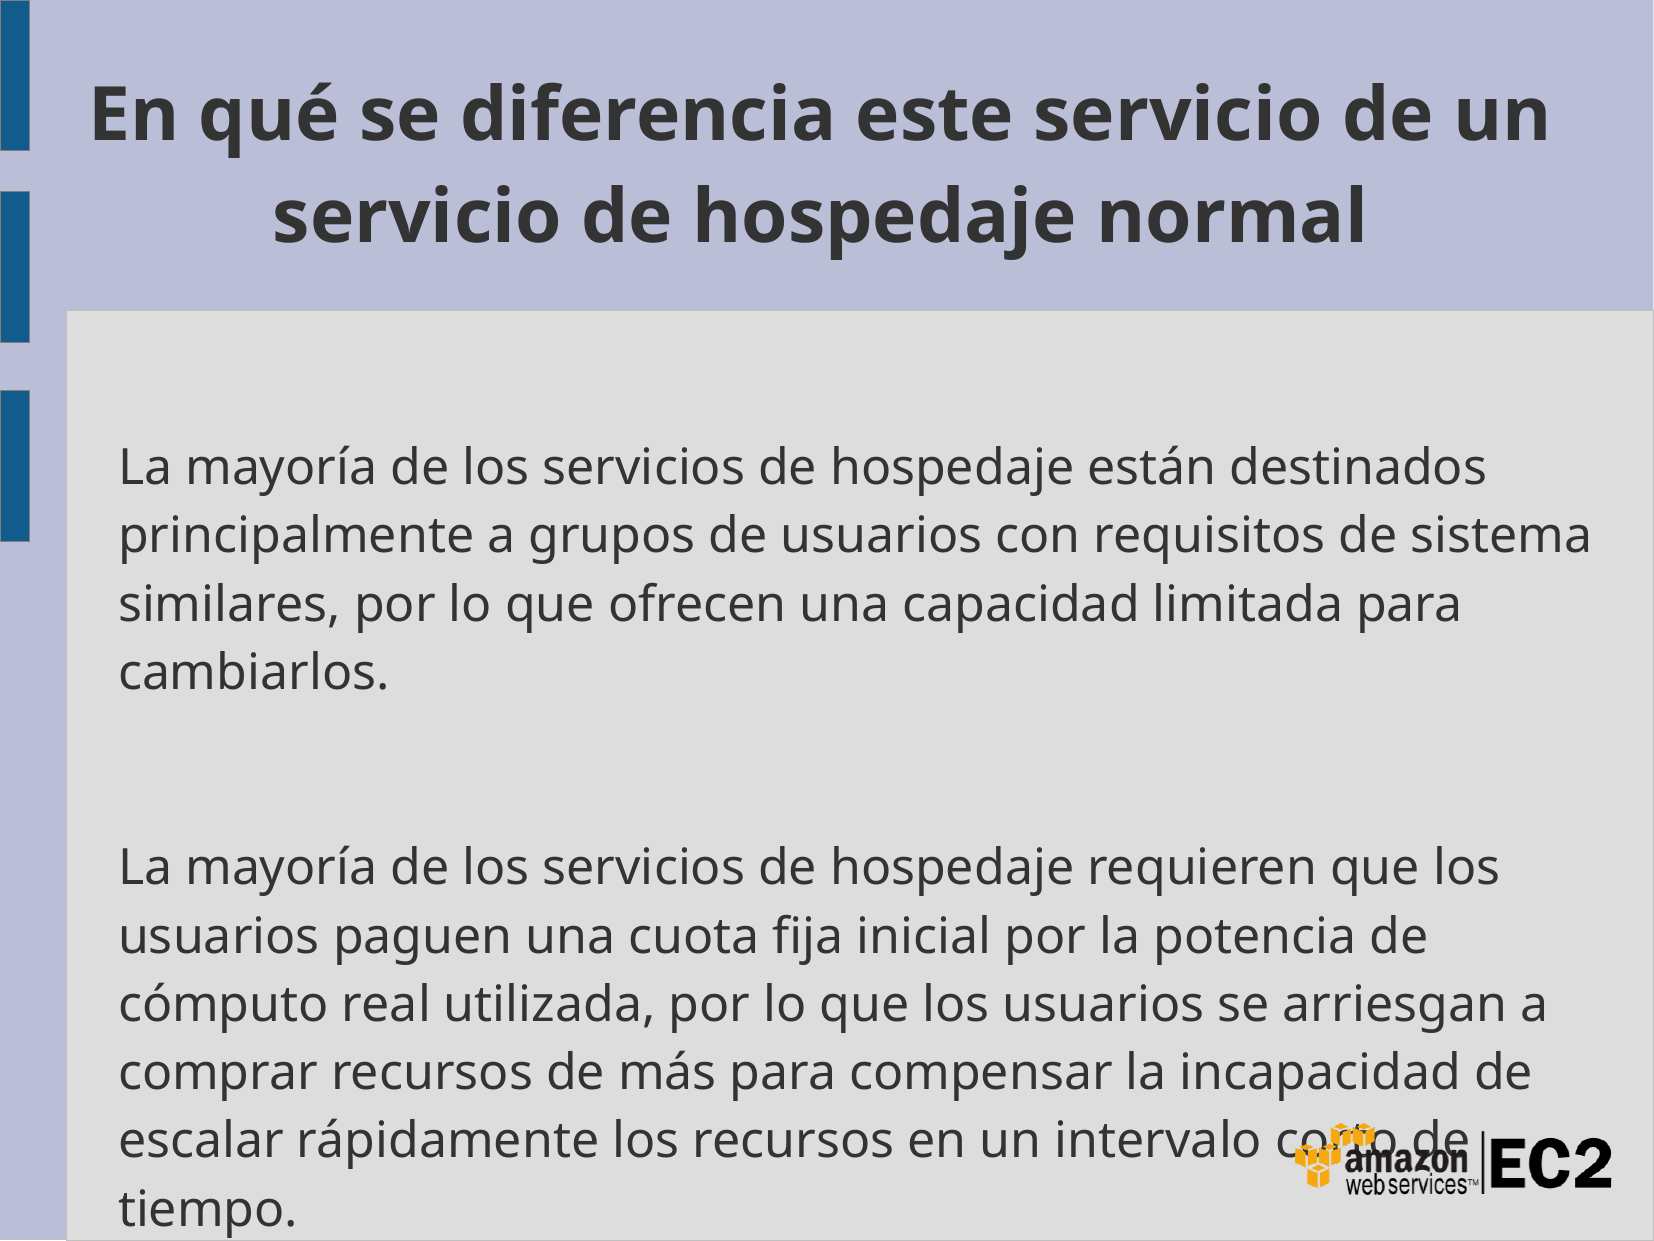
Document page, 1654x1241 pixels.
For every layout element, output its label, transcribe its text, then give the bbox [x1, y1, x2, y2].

picture [1255, 1077, 1654, 1241]
title En qué se diferencia este servicio de un servicio de hospedaje normal [76, 59, 1565, 267]
list La mayoría de los servicios de hospedaje están destinados principalmente a grupos de usuarios con requisitos de sistema similares, por lo que ofrecen una capacidad limitada para cambiarlos. La mayoría de los servicios de hospedaje requieren que los usuarios paguen una cuota fija inicial por la potencia de cómputo real utilizada, por lo que los usuarios se arriesgan a comprar recursos de más para compensar la incapacidad de escalar rápidamente los recursos en un intervalo corto de tiempo. [118, 333, 1607, 1063]
